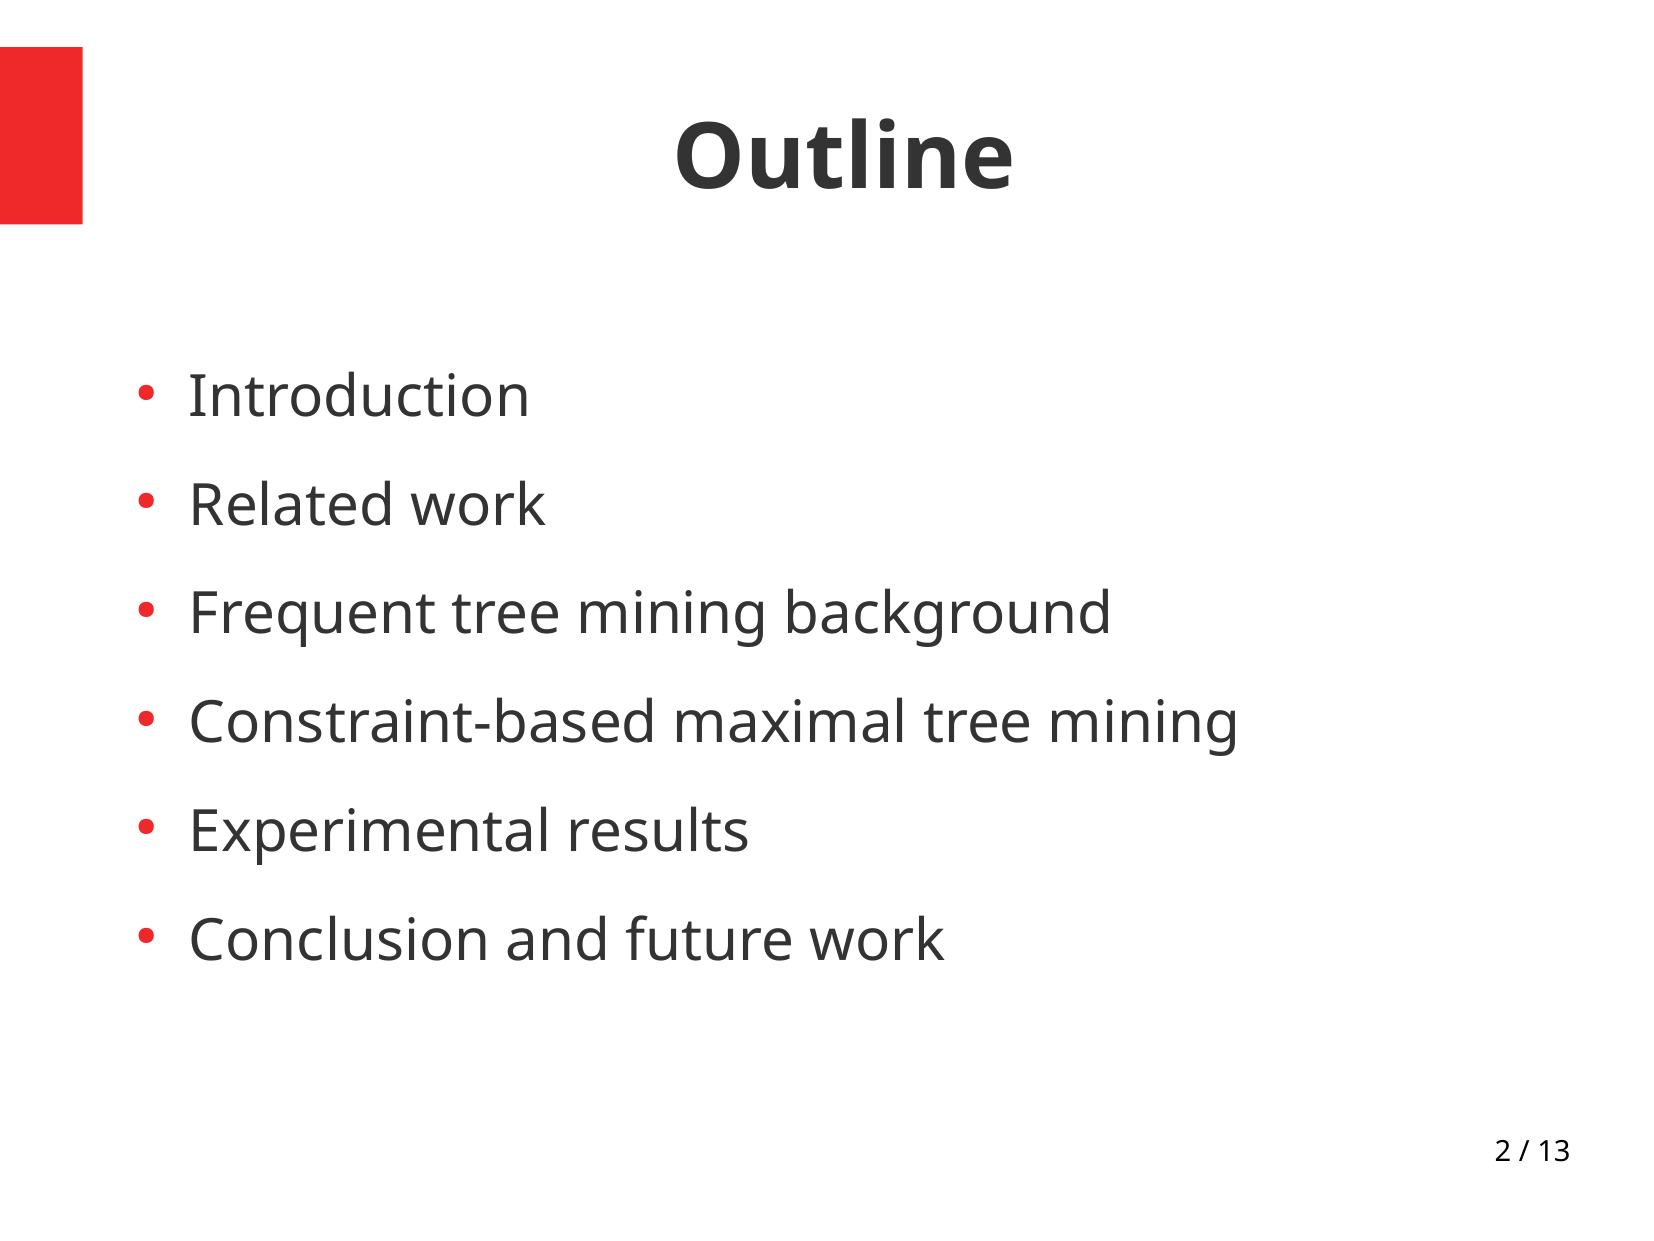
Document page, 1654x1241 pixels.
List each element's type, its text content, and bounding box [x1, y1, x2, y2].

list Introduction Related work Frequent tree mining background Constraint-based maximal tree mining Experimental results Conclusion and future work [118, 354, 1536, 1074]
title Outline [118, 49, 1571, 257]
